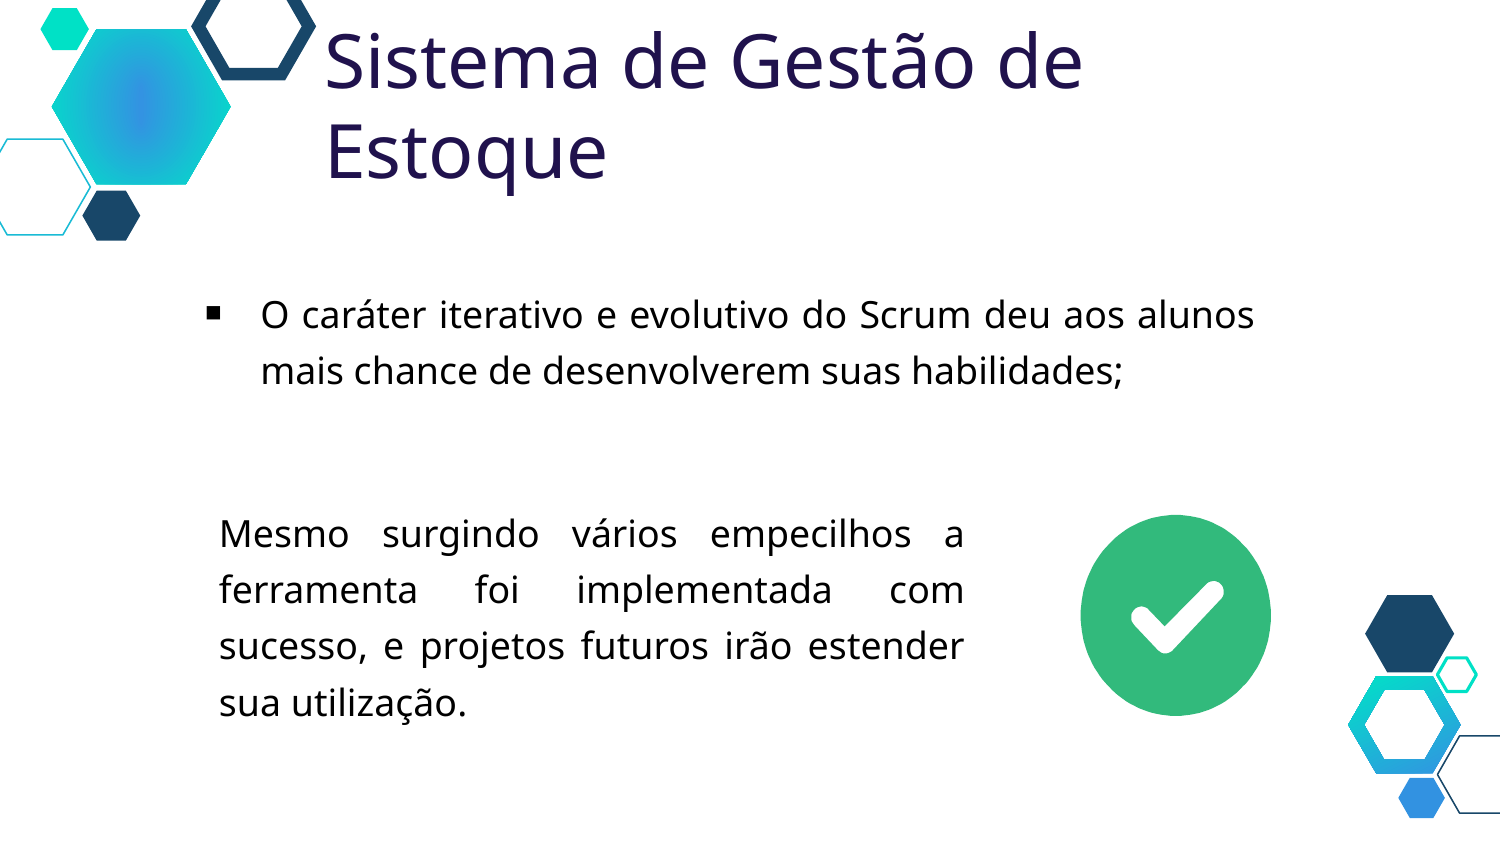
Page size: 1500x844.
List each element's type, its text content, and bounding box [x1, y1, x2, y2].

title Sistema de Gestão de Estoque [309, 103, 1403, 209]
text_box Mesmo surgindo vários empecilhos a ferramenta foi implementada com sucesso, e projetos futuros irão estender sua utilização. [204, 483, 981, 748]
list O caráter iterativo e evolutivo do Scrum deu aos alunos mais chance de desenvolverem suas habilidades; [95, 208, 1271, 422]
text_box [1080, 514, 1271, 716]
